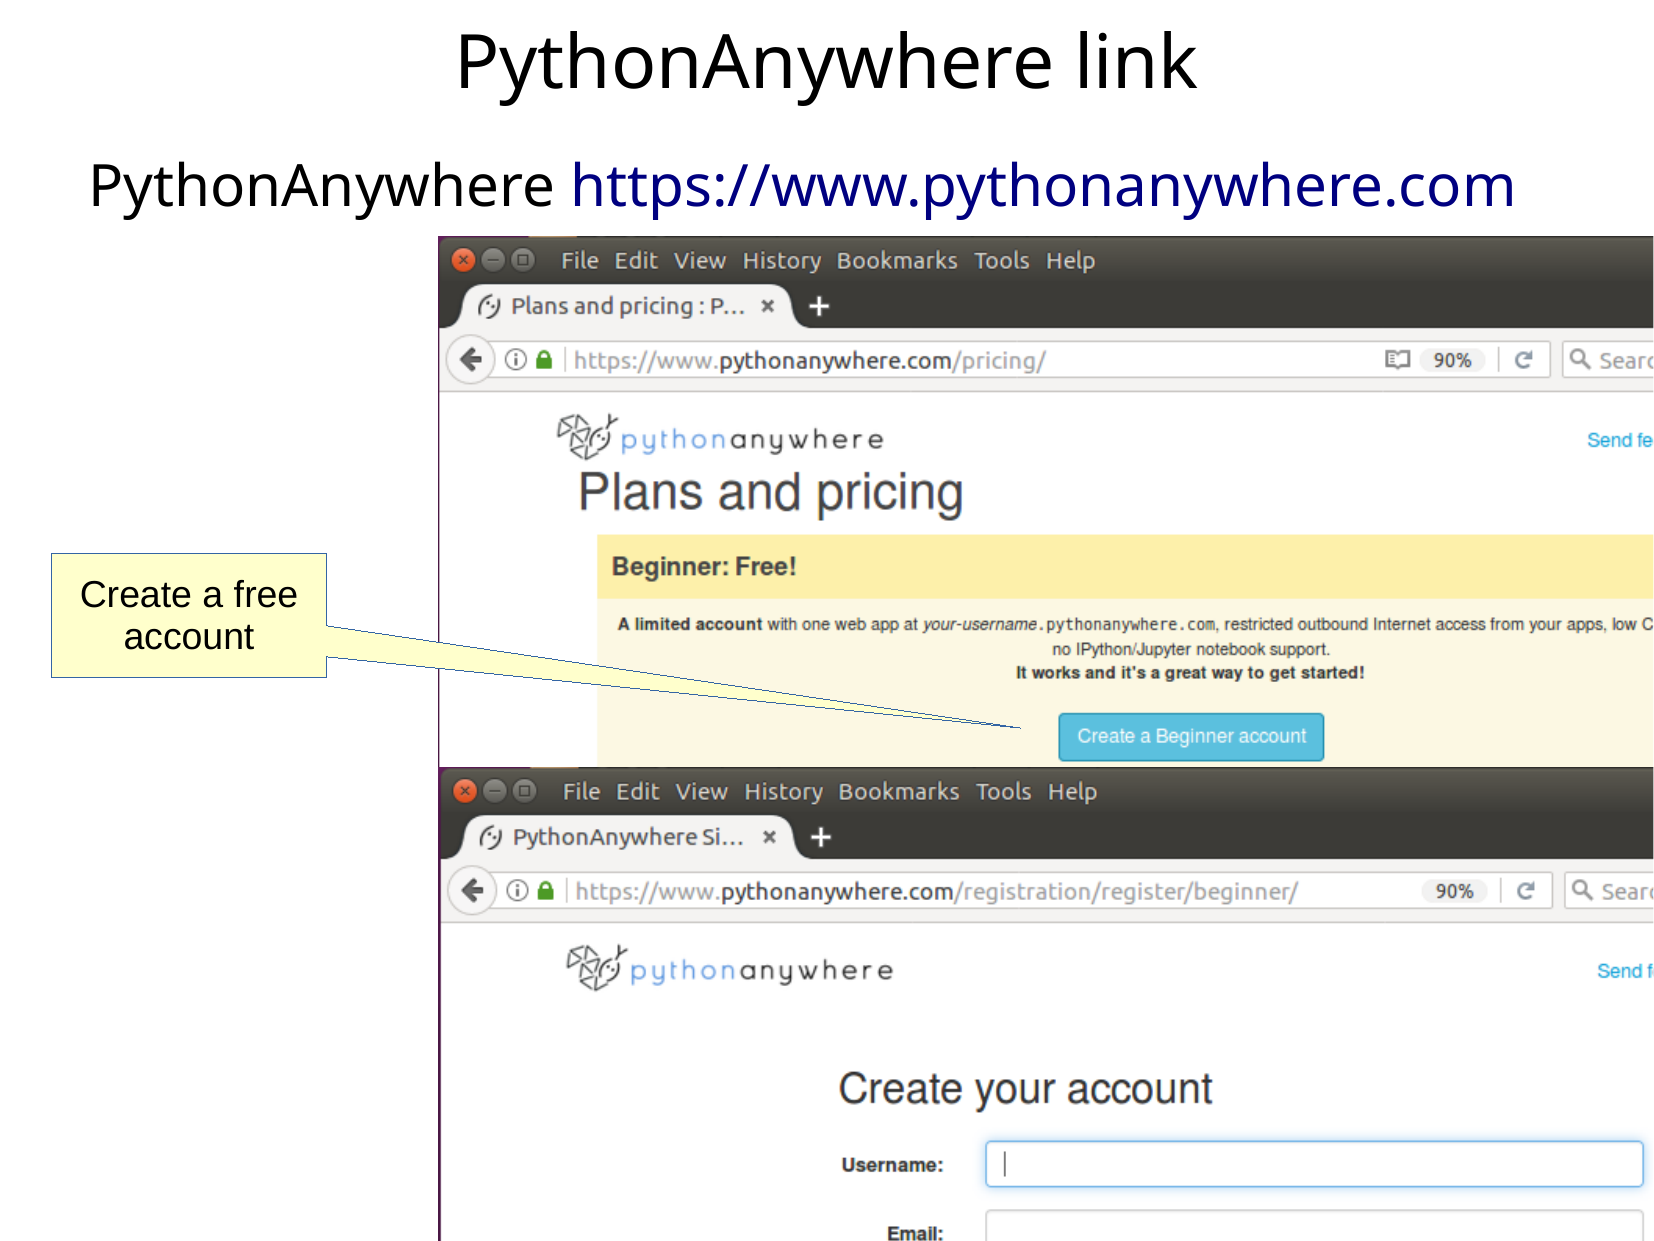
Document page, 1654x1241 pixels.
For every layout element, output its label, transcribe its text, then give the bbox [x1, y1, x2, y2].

subtitle PythonAnywhere https://www.pythonanywhere.com [88, 131, 1577, 236]
picture [438, 236, 1654, 1241]
title PythonAnywhere link [82, 17, 1571, 101]
text_box Create a free account [51, 553, 1021, 729]
